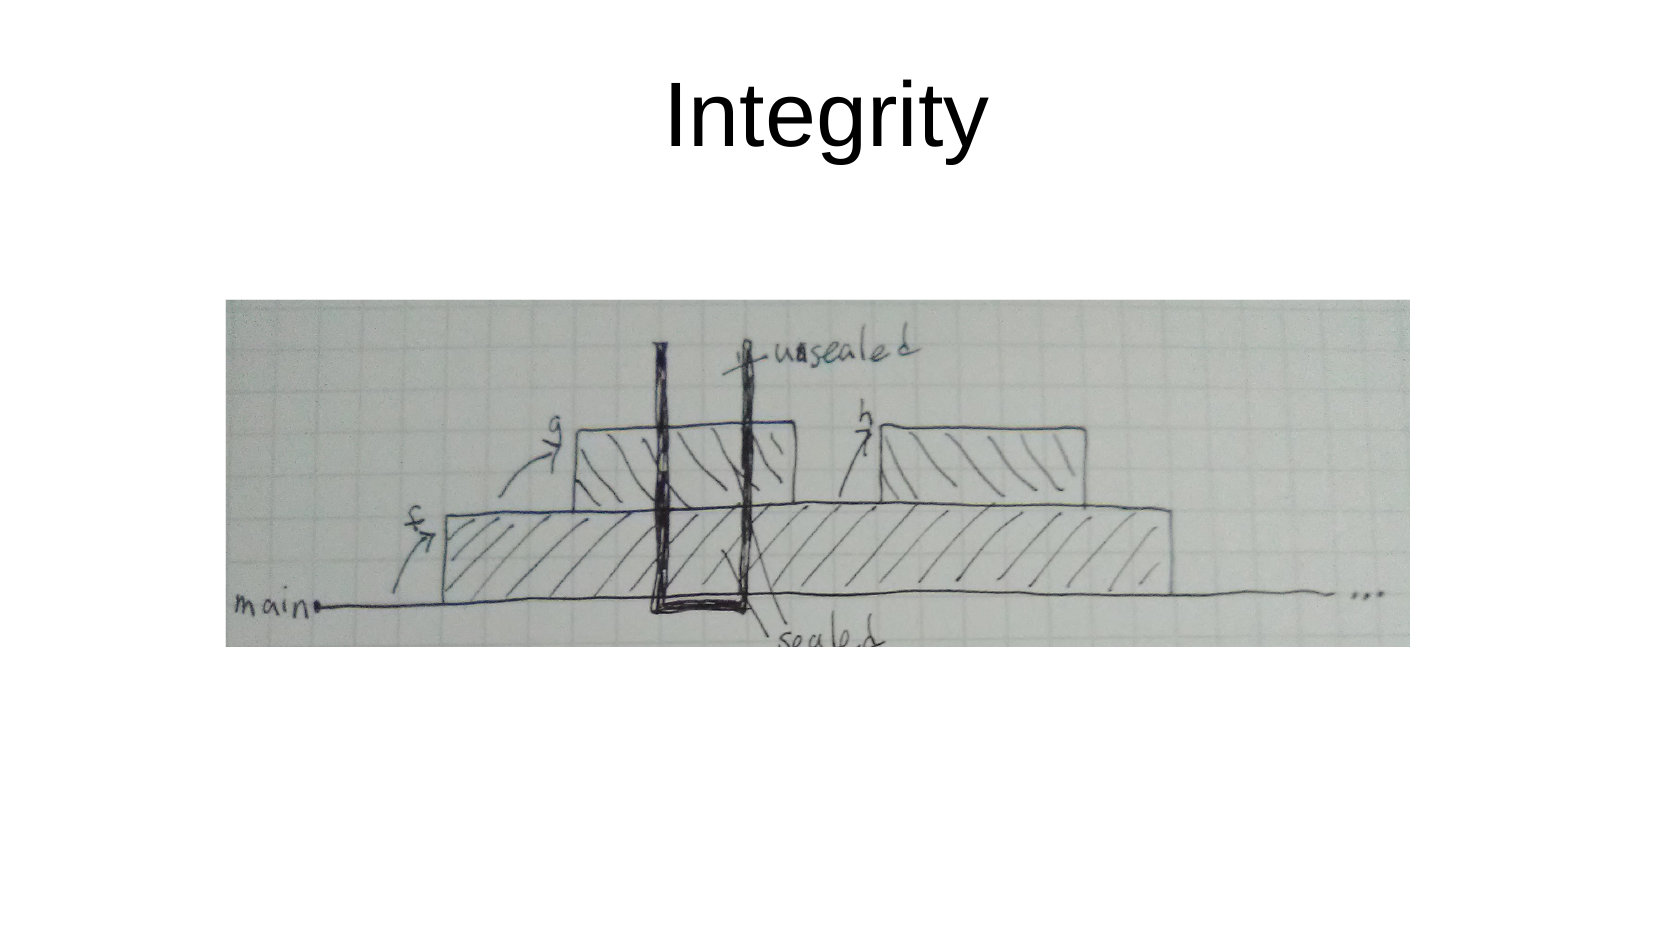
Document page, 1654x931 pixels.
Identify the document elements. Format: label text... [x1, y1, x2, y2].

picture [225, 300, 1410, 647]
title Integrity [82, 37, 1571, 193]
